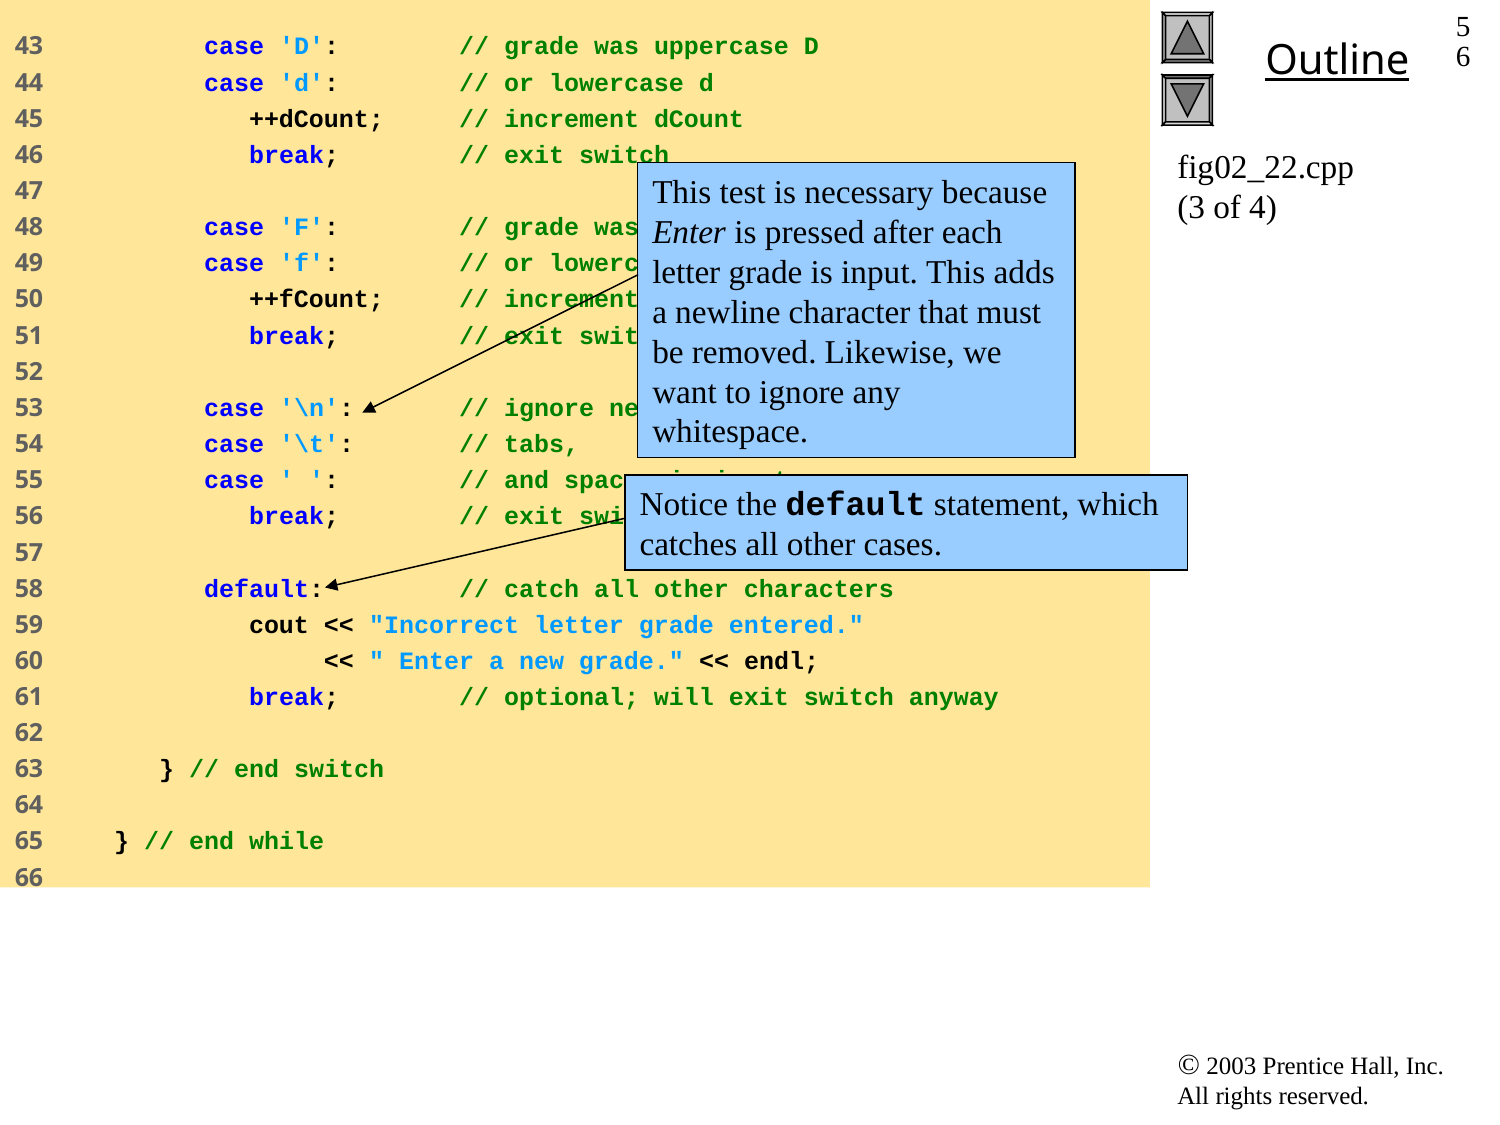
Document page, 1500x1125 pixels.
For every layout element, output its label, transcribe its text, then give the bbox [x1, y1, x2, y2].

text_box Notice the default statement, which catches all other cases. [624, 474, 1188, 571]
title fig02_22.cpp (3 of 4) [1162, 137, 1500, 925]
text_box This test is necessary because Enter is pressed after each letter grade is input. This adds a newline character that must be removed. Likewise, we want to ignore any whitespace. [637, 162, 1075, 458]
subtitle 43 case 'D': // grade was uppercase D 44 case 'd': // or lowercase d 45 ++dCount; // increment dCount 46 break; // exit switch 47 48 case 'F': // grade was uppercase F 49 case 'f': // or lowercase f 50 ++fCount; // increment fCount 51 break; // exit switch 52 53 case '\n': // ignore newlines, 54 case '\t': // tabs, 55 case ' ': // and spaces in input 56 break; // exit switch 57 58 default: // catch all other characters 59 cout << "Incorrect letter grade entered." 60 << " Enter a new grade." << endl; 61 break; // optional; will exit switch anyway 62 63 } // end switch 64 65 } // end while 66 [0, 0, 1150, 888]
